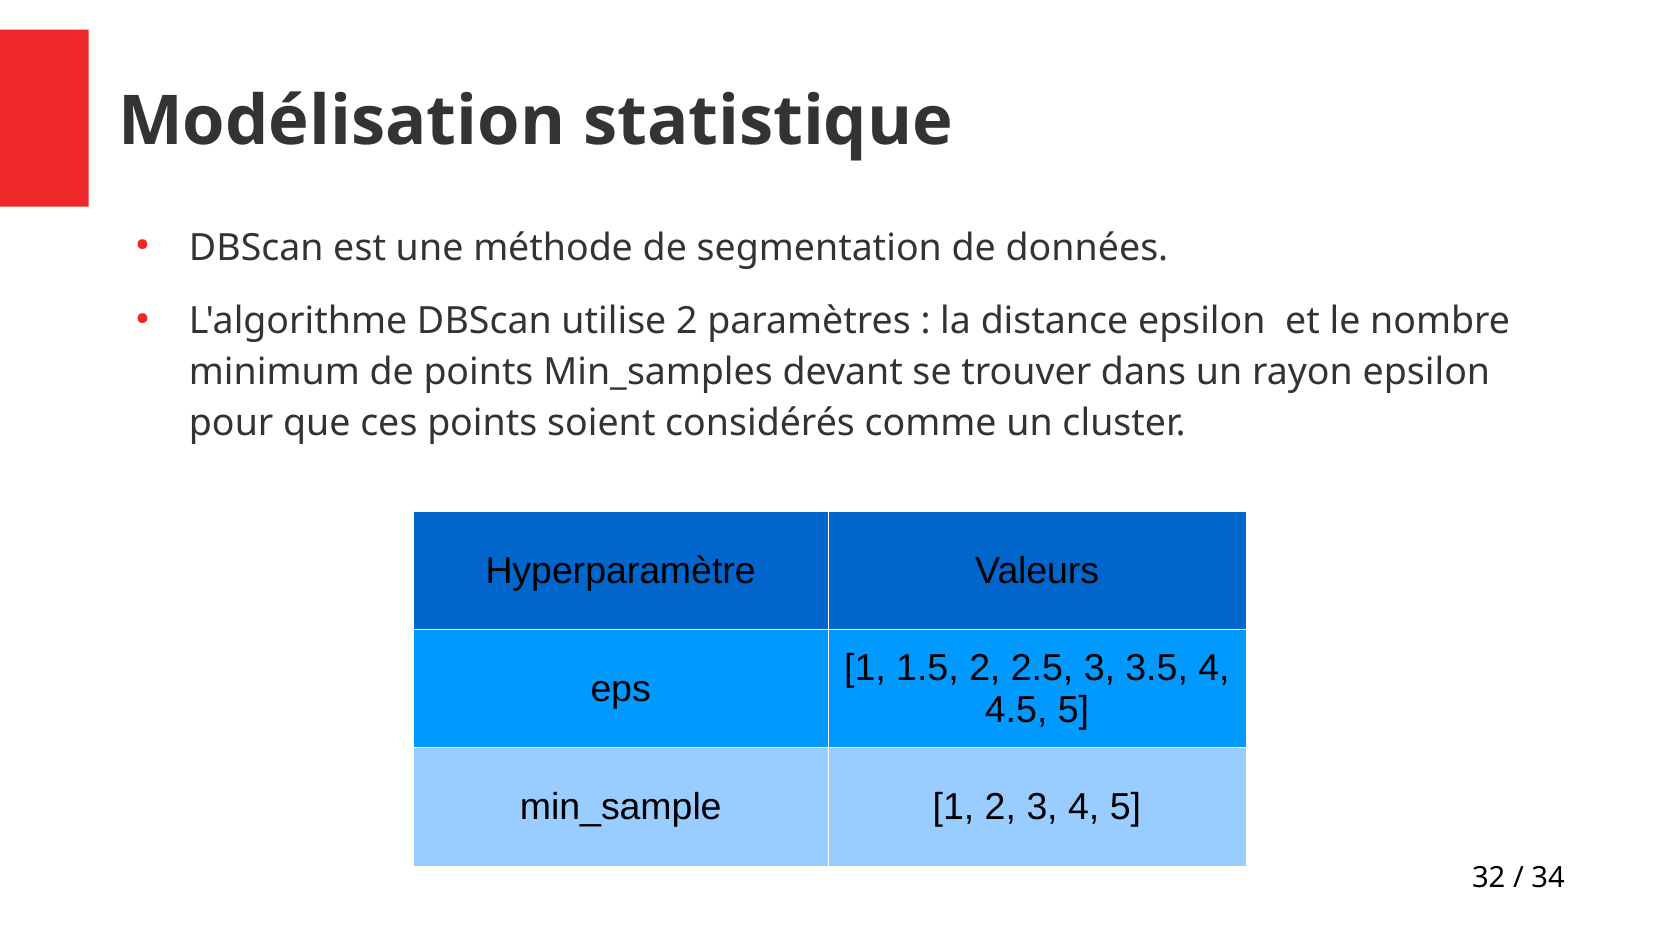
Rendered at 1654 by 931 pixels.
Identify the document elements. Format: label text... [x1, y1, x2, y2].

table_header Hyperparamètre [414, 512, 828, 629]
list DBScan est une méthode de segmentation de données. L'algorithme DBScan utilise 2 paramètres : la distance epsilon et le nombre minimum de points Min_samples devant se trouver dans un rayon epsilon pour que ces points soient considérés comme un cluster. [118, 147, 1595, 709]
table_cell min_sample [414, 748, 828, 866]
table_cell [1, 1.5, 2, 2.5, 3, 3.5, 4, 4.5, 5] [829, 630, 1246, 747]
table_header Valeurs [829, 512, 1246, 629]
table_cell [1, 2, 3, 4, 5] [829, 748, 1246, 866]
table_cell eps [414, 630, 828, 747]
title Modélisation statistique [118, 29, 1595, 147]
